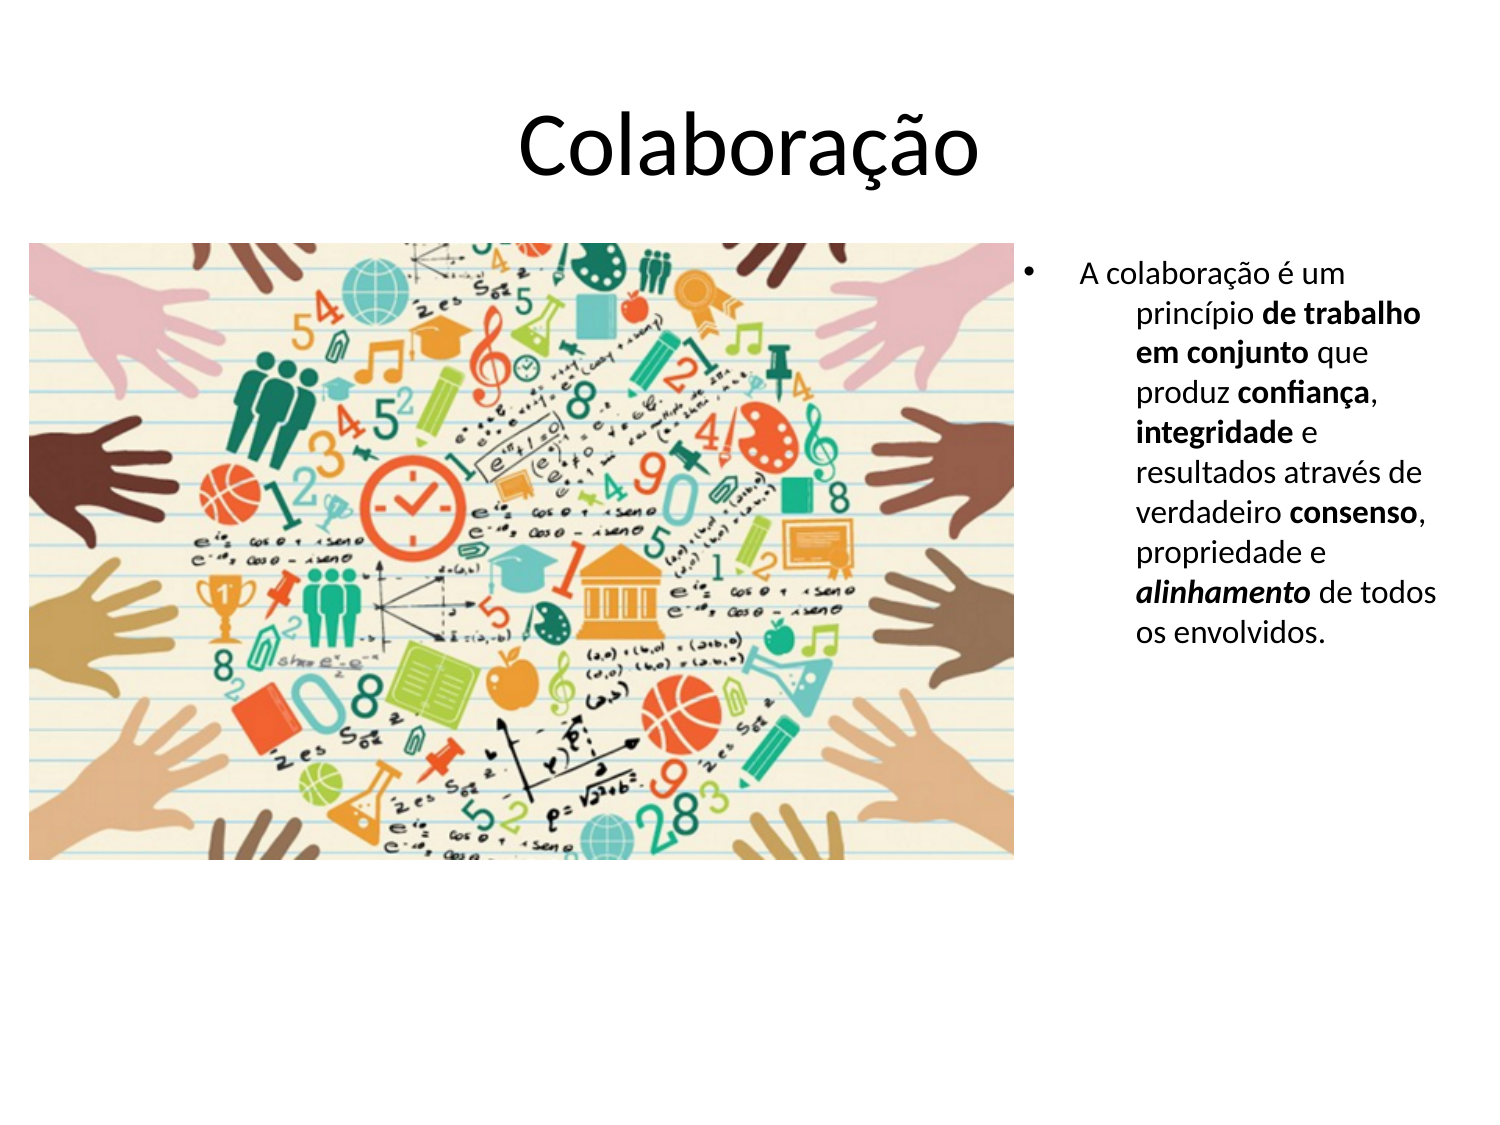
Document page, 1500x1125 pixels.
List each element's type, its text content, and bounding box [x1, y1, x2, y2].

picture [29, 243, 1014, 860]
title Colaboração [75, 45, 1426, 233]
list A colaboração é um princípio de trabalho em conjunto que produz confiança, integridade e resultados através de verdadeiro consenso, propriedade e alinhamento de todos os envolvidos. [1008, 243, 1454, 906]
